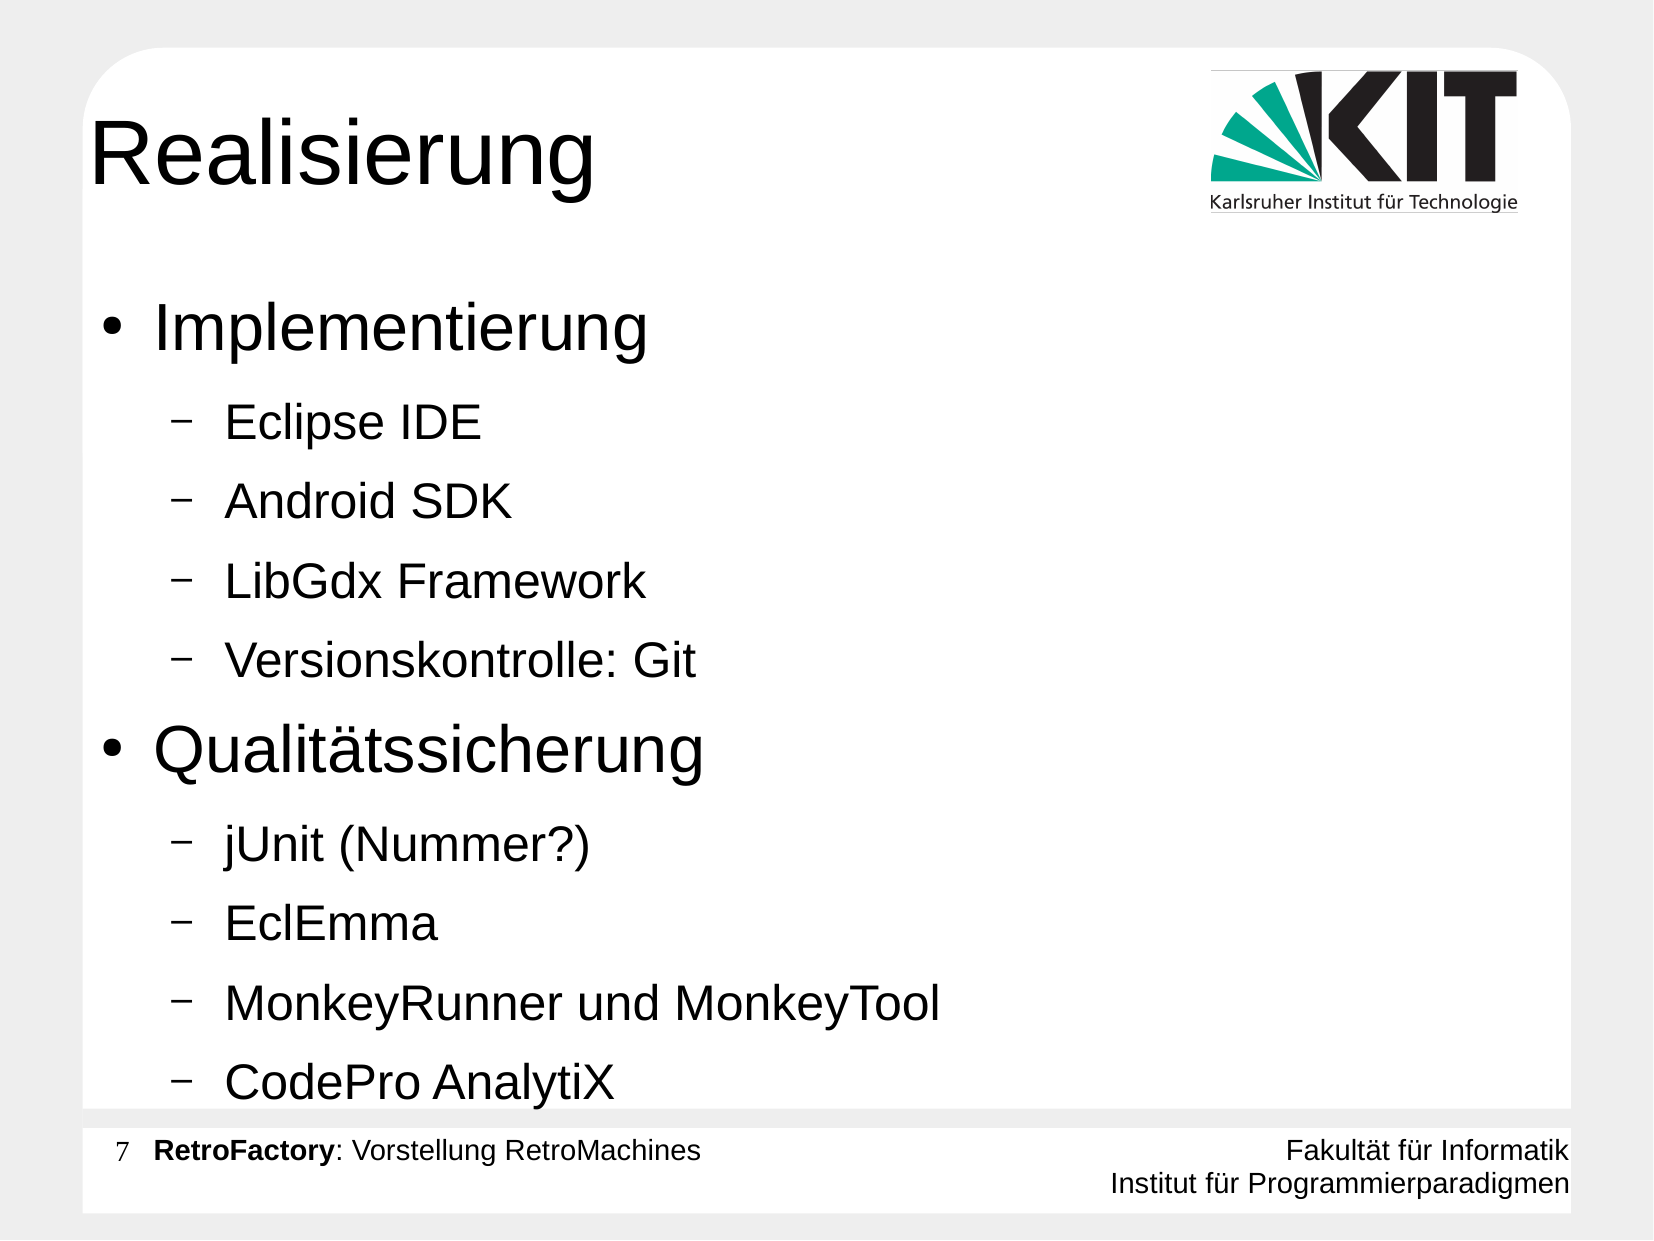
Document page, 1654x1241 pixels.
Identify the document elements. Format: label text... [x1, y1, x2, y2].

title Realisierung [88, 49, 1329, 257]
picture [1329, 70, 1518, 213]
list Implementierung Eclipse IDE Android SDK LibGdx Framework Versionskontrolle: Git Qualitätssicherung jUnit (Nummer?) EclEmma MonkeyRunner und MonkeyTool CodePro AnalytiX [82, 290, 1571, 1111]
